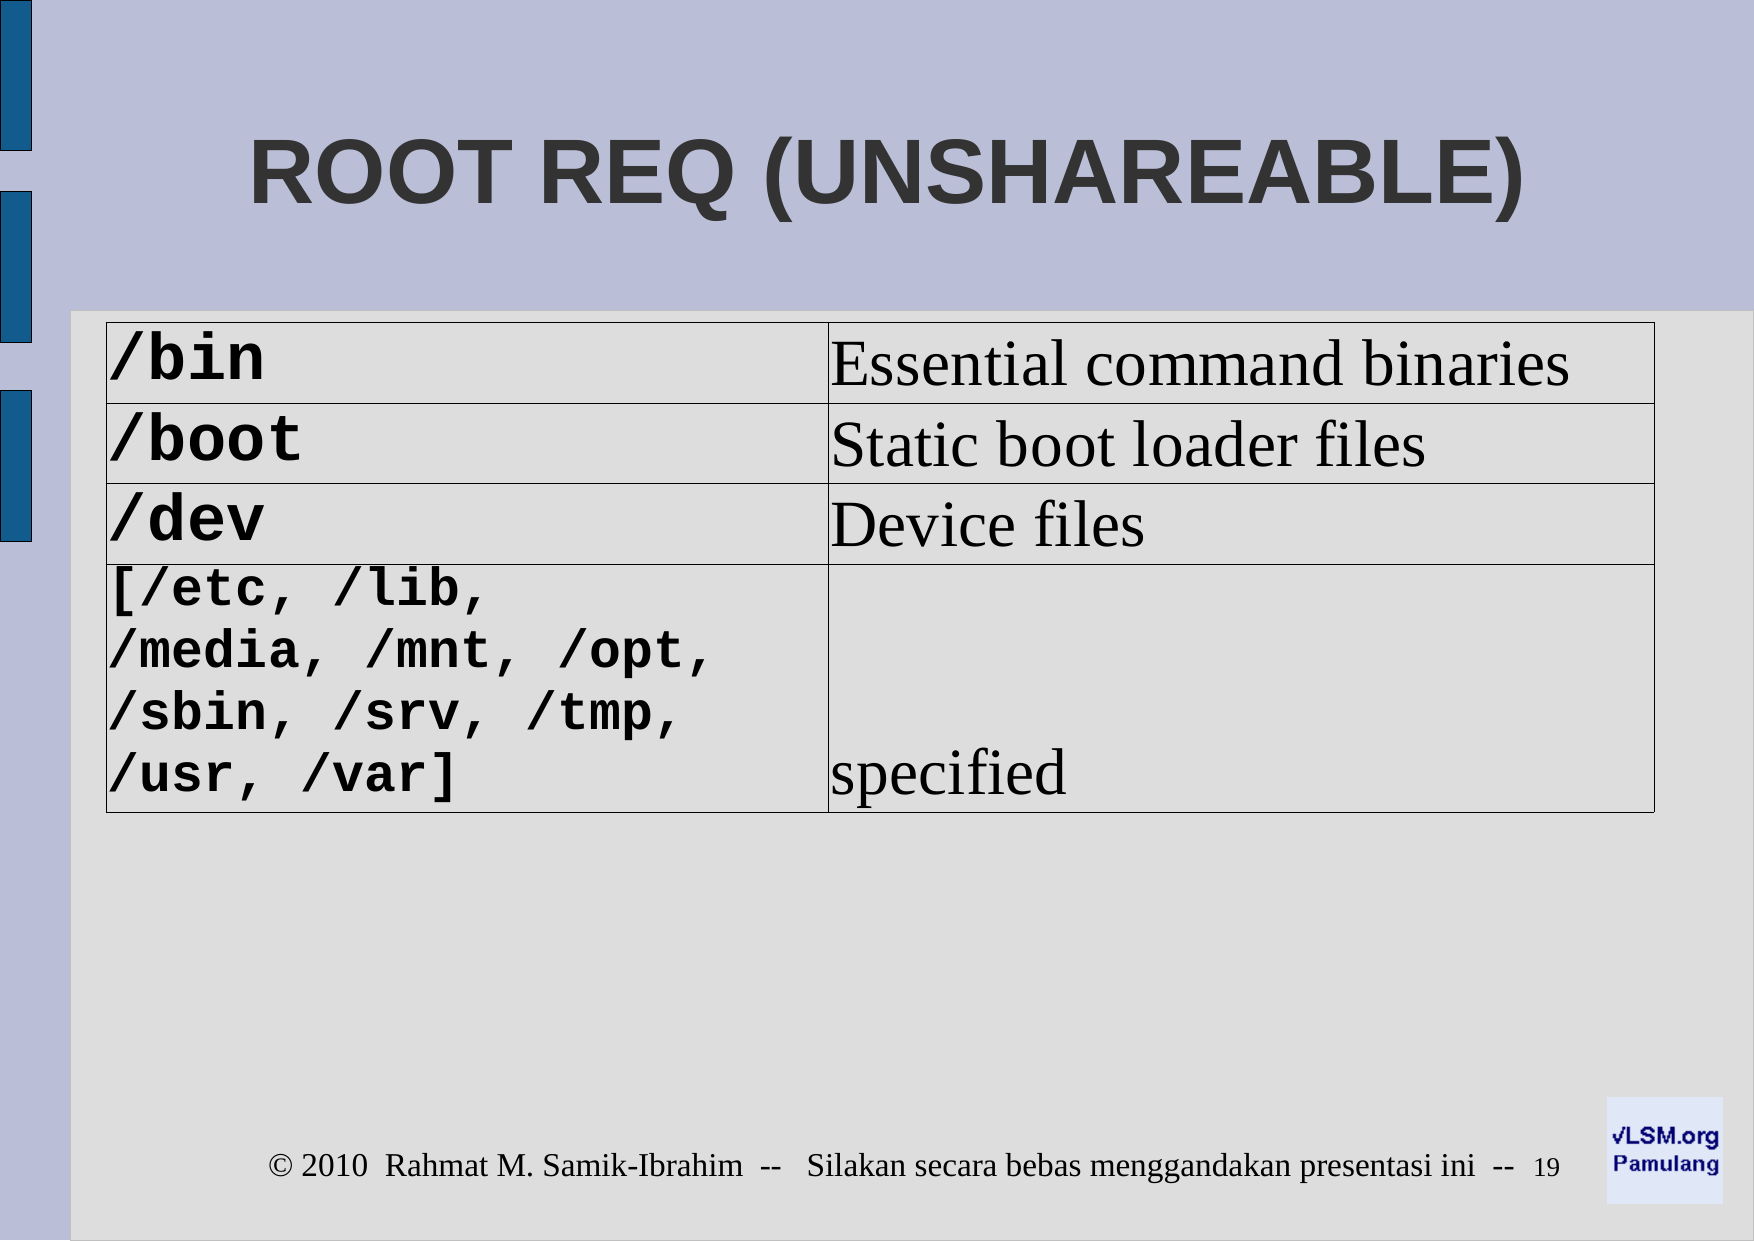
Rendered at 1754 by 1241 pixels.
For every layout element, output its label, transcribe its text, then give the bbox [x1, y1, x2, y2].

chart [105, 322, 1754, 1129]
picture [1607, 1129, 1723, 1204]
title ROOT REQ (UNSHAREABLE) [77, 99, 1700, 244]
